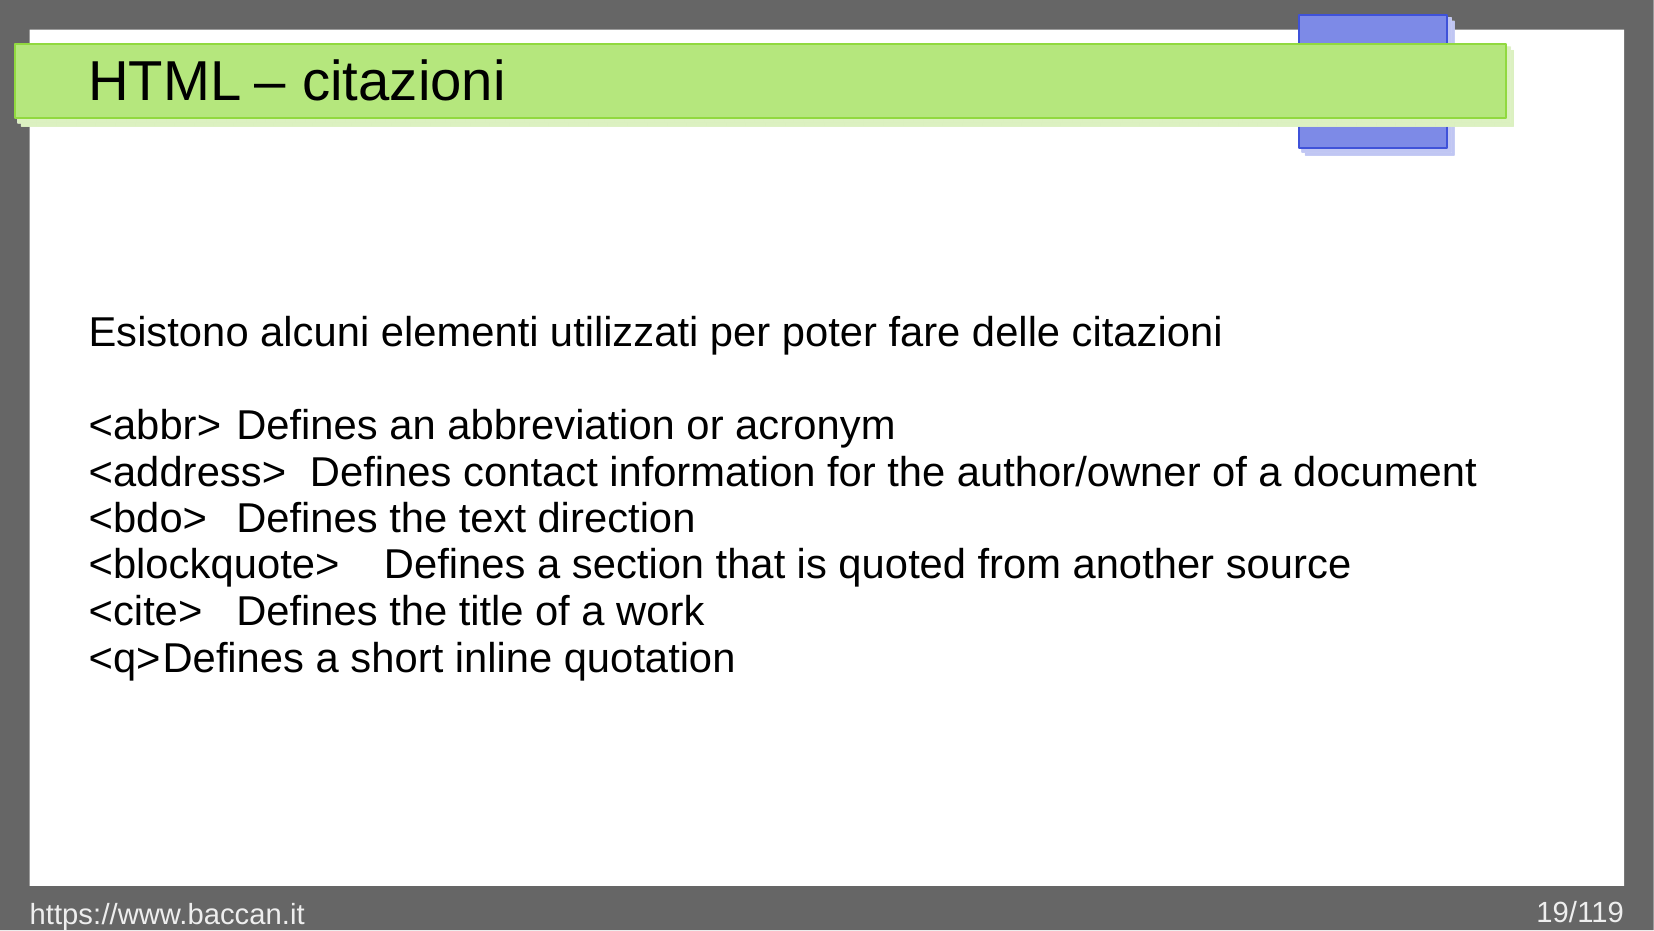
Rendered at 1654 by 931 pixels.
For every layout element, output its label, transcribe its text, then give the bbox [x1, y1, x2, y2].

title HTML – citazioni [88, 44, 1506, 119]
text_box Esistono alcuni elementi utilizzati per poter fare delle citazioni <abbr> Defines an abbreviation or acronym <address> Defines contact information for the author/owner of a document <bdo> Defines the text direction <blockquote> Defines a section that is quoted from another source <cite> Defines the title of a work <q> Defines a short inline quotation [88, 169, 1565, 821]
